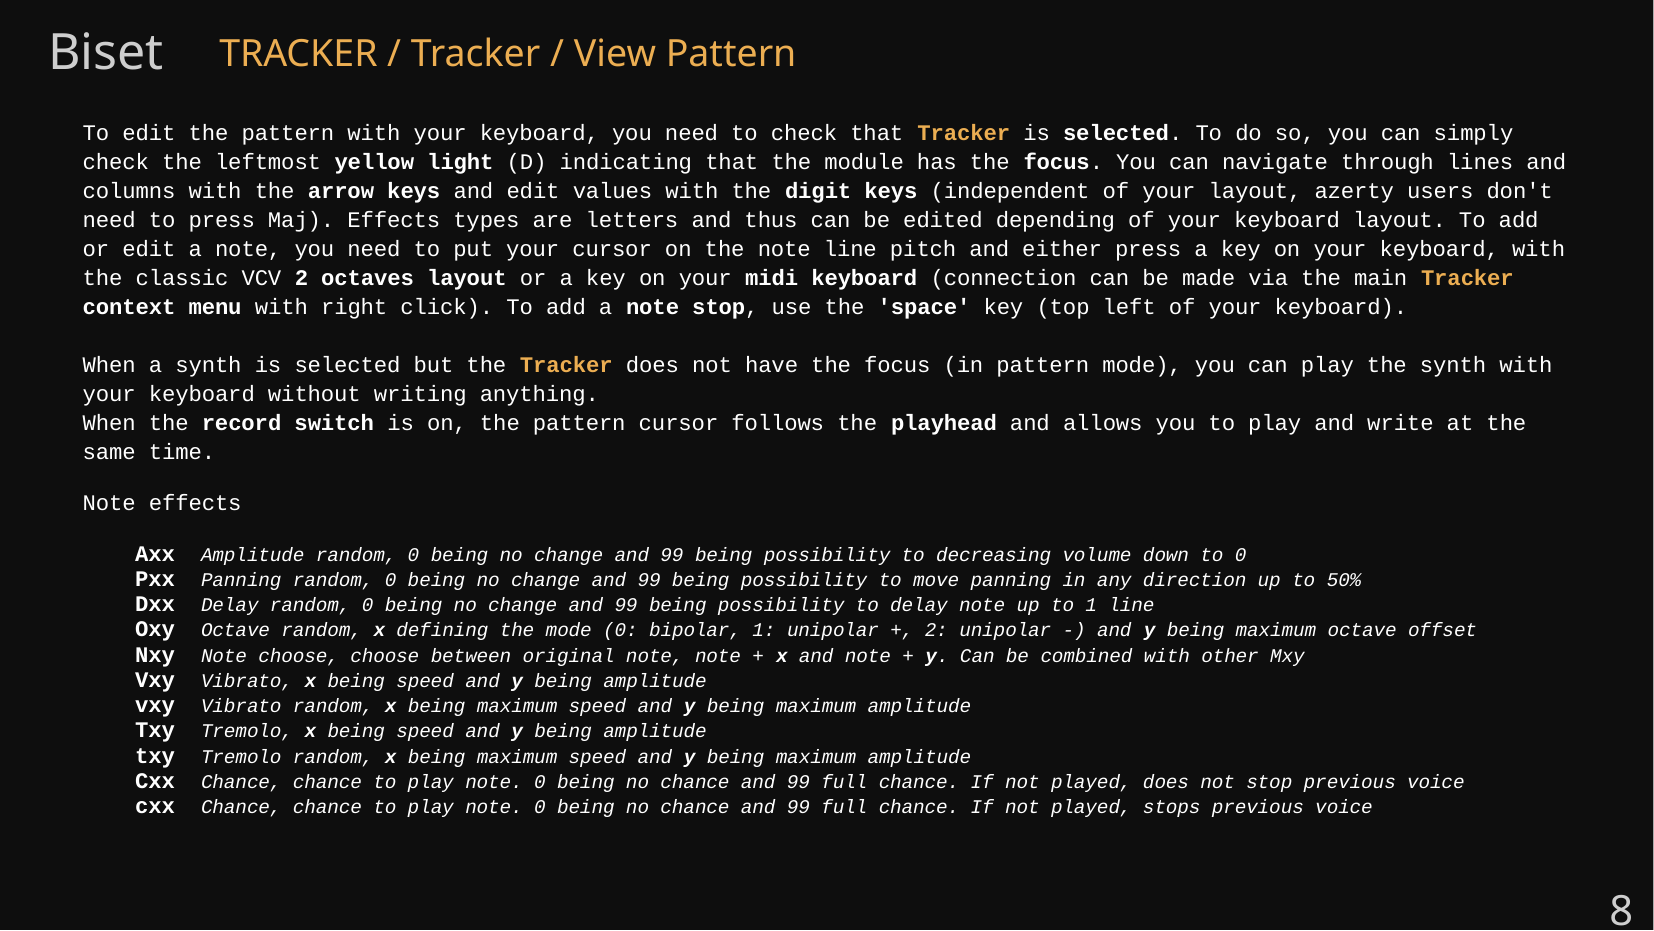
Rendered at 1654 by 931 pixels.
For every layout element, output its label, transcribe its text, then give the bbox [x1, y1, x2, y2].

text_box 8 [1594, 873, 1654, 931]
text_box TRACKER / Tracker / View Pattern [204, 19, 864, 80]
list To edit the pattern with your keyboard, you need to check that Tracker is selected. To do so, you can simply check the leftmost yellow light (D) indicating that the module has the focus. You can navigate through lines and columns with the arrow keys and edit values with the digit keys (independent of your layout, azerty users don't need to press Maj). Effects types are letters and thus can be edited depending of your keyboard layout. To add or edit a note, you need to put your cursor on the note line pitch and either press a key on your keyboard, with the classic VCV 2 octaves layout or a key on your midi keyboard (connection can be made via the main Tracker context menu with right click). To add a note stop, use the 'space' key (top left of your keyboard). When a synth is selected but the Tracker does not have the focus (in pattern mode), you can play the synth with your keyboard without writing anything. When the record switch is on, the pattern cursor follows the playhead and allows you to play and write at the same time. Note effects Axx Amplitude random, 0 being no change and 99 being possibility to decreasing volume down to 0 Pxx Panning random, 0 being no change and 99 being possibility to move panning in any direction up to 50% Dxx Delay random, 0 being no change and 99 being possibility to delay note up to 1 line Oxy Octave random, x defining the mode (0: bipolar, 1: unipolar +, 2: unipolar -) and y being maximum octave offset Nxy Note choose, choose between original note, note + x and note + y. Can be combined with other Mxy Vxy Vibrato, x being speed and y being amplitude vxy Vibrato random, x being maximum speed and y being maximum amplitude Txy Tremolo, x being speed and y being amplitude txy Tremolo random, x being maximum speed and y being maximum amplitude Cxx Chance, chance to play note. 0 being no chance and 99 full chance. If not played, does not stop previous voice cxx Chance, chance to play note. 0 being no chance and 99 full chance. If not played, stops previous voice [82, 118, 1571, 827]
title Biset [5, 23, 207, 77]
